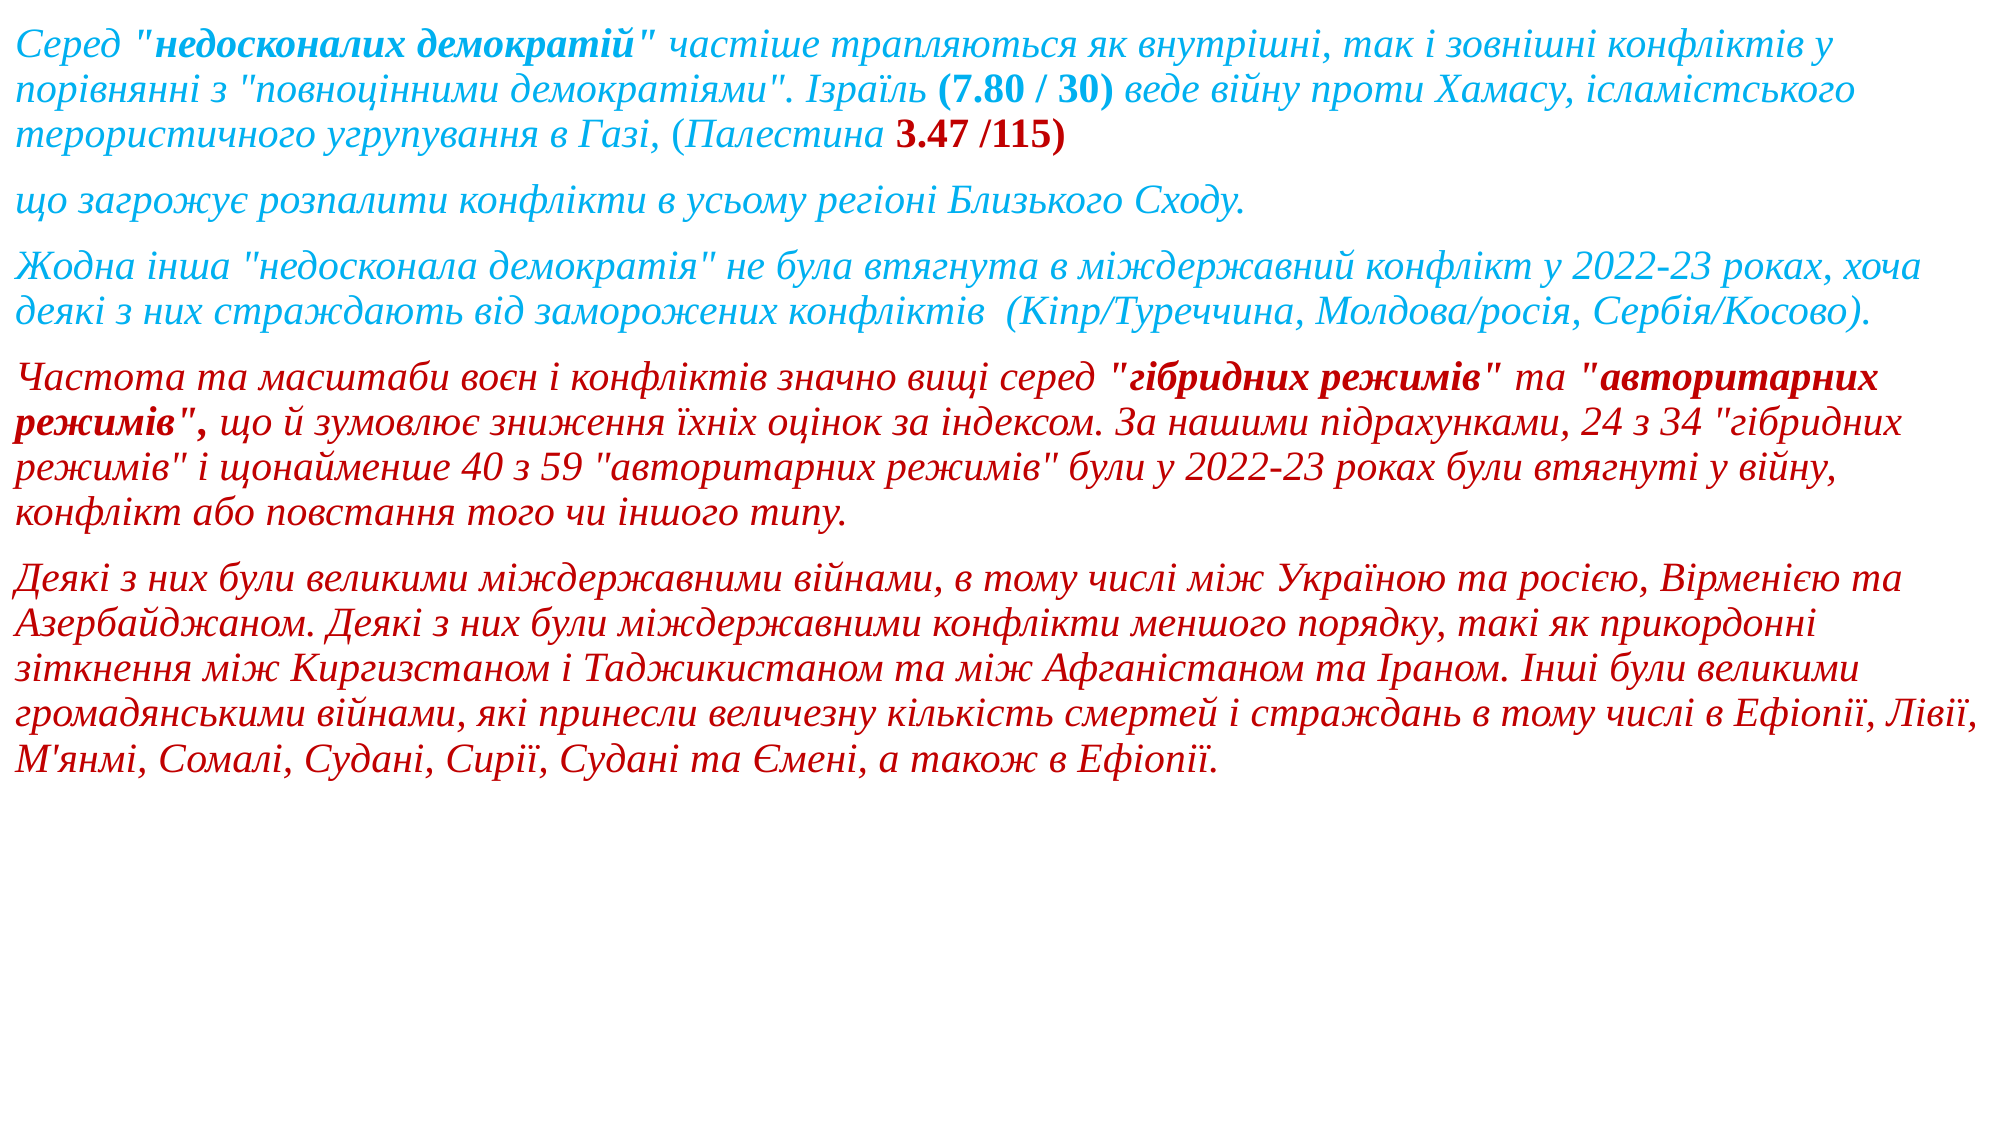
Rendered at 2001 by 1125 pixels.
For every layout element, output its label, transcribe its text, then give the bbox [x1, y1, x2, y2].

list Серед "недосконалих демократій" частіше трапляються як внутрішні, так і зовнішні конфліктів у порівнянні з "повноцінними демократіями". Ізраїль (7.80 / 30) веде війну проти Хамасу, ісламістського терористичного угрупування в Газі, (Палестина 3.47 /115) що загрожує розпалити конфлікти в усьому регіоні Близького Сходу. Жодна інша "недосконала демократія" не була втягнута в міждержавний конфлікт у 2022-23 роках, хоча деякі з них страждають від заморожених конфліктів (Кіпр/Туреччина, Молдова/росія, Сербія/Косово). Частота та масштаби воєн і конфліктів значно вищі серед "гібридних режимів" та "авторитарних режимів", що й зумовлює зниження їхніх оцінок за індексом. За нашими підрахунками, 24 з 34 "гібридних режимів" і щонайменше 40 з 59 "авторитарних режимів" були у 2022-23 роках були втягнуті у війну, конфлікт або повстання того чи іншого типу. Деякі з них були великими міждержавними війнами, в тому числі між Україною та росією, Вірменією та Азербайджаном. Деякі з них були міждержавними конфлікти меншого порядку, такі як прикордонні зіткнення між Киргизстаном і Таджикистаном та між Афганістаном та Іраном. Інші були великими громадянськими війнами, які принесли величезну кількість смертей і страждань в тому числі в Ефіопії, Лівії, М'янмі, Сомалі, Судані, Сирії, Судані та Ємені, а також в Ефіопії. [0, 14, 2000, 1125]
